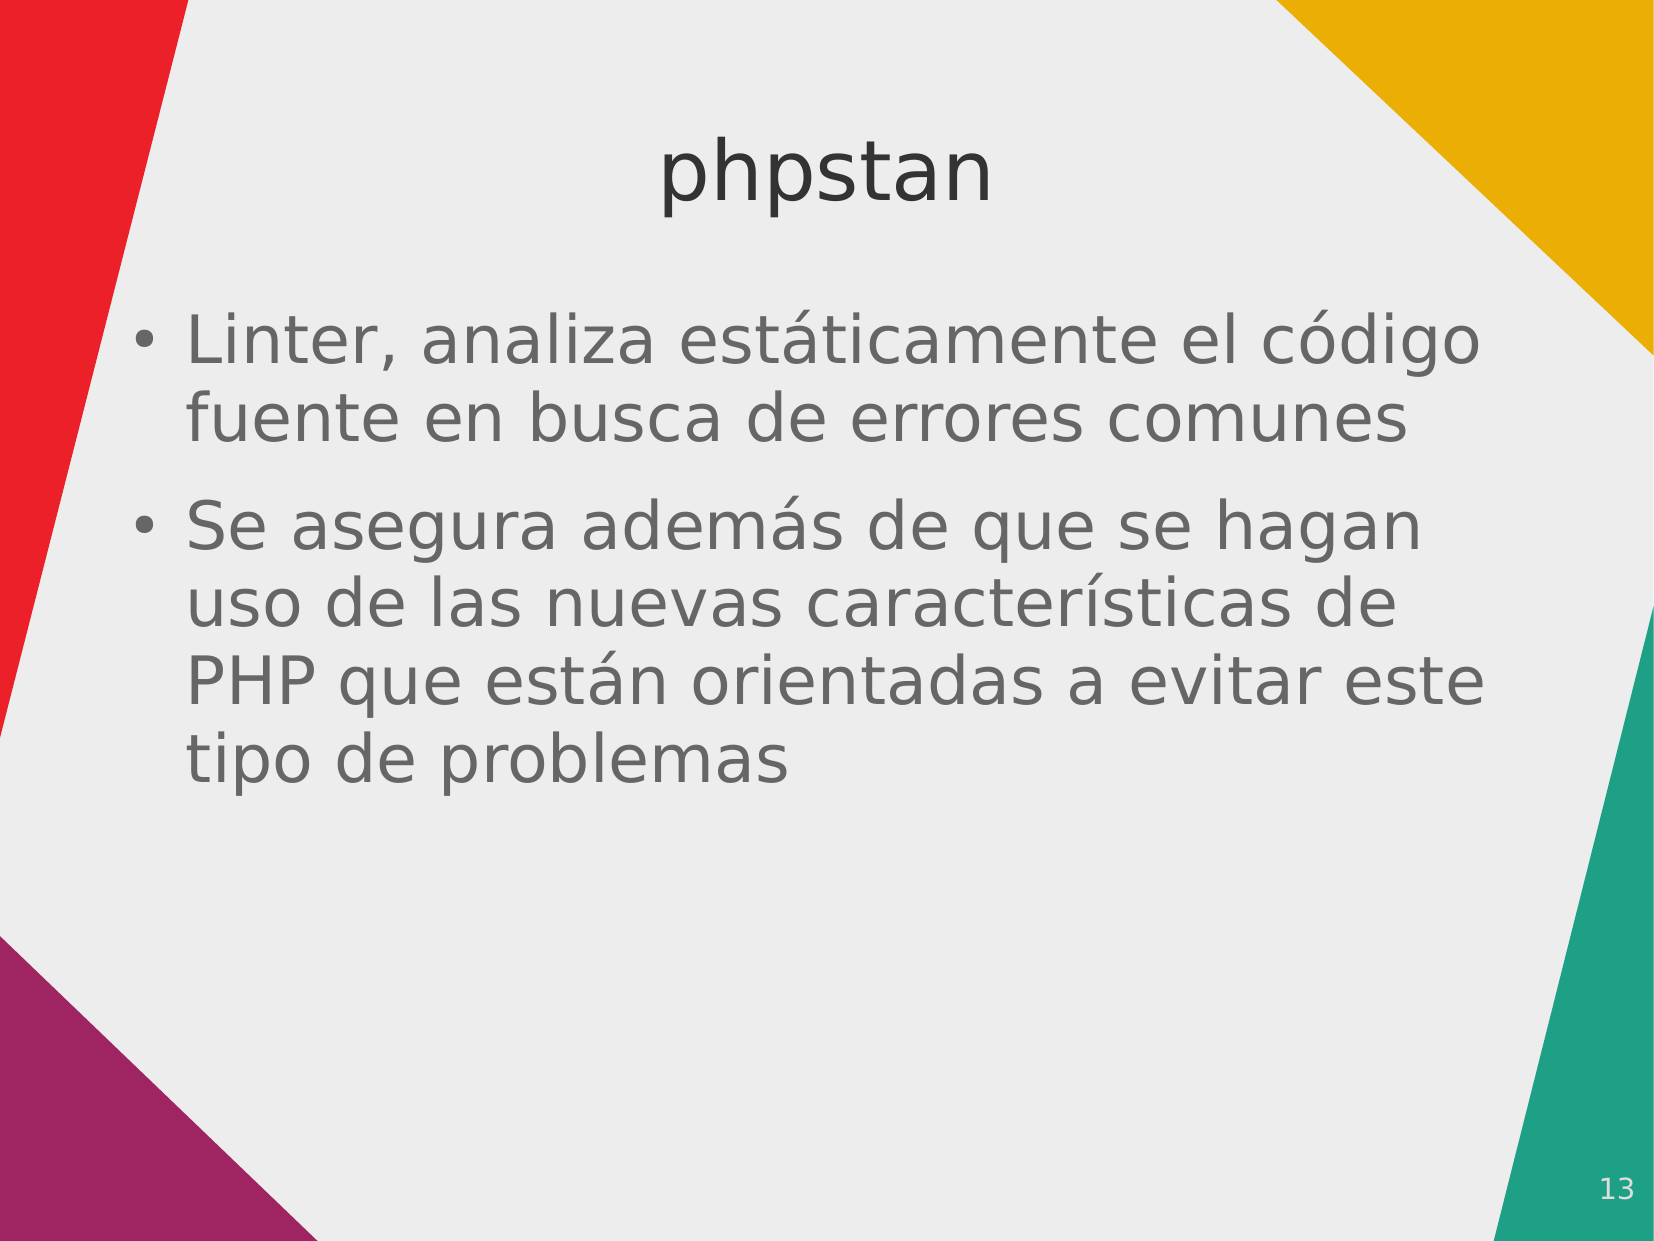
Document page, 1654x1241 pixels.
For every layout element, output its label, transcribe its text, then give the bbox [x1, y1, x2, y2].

title phpstan [114, 73, 1539, 271]
list Linter, analiza estáticamente el código fuente en busca de errores comunes Se asegura además de que se hagan uso de las nuevas características de PHP que están orientadas a evitar este tipo de problemas [114, 302, 1539, 1033]
